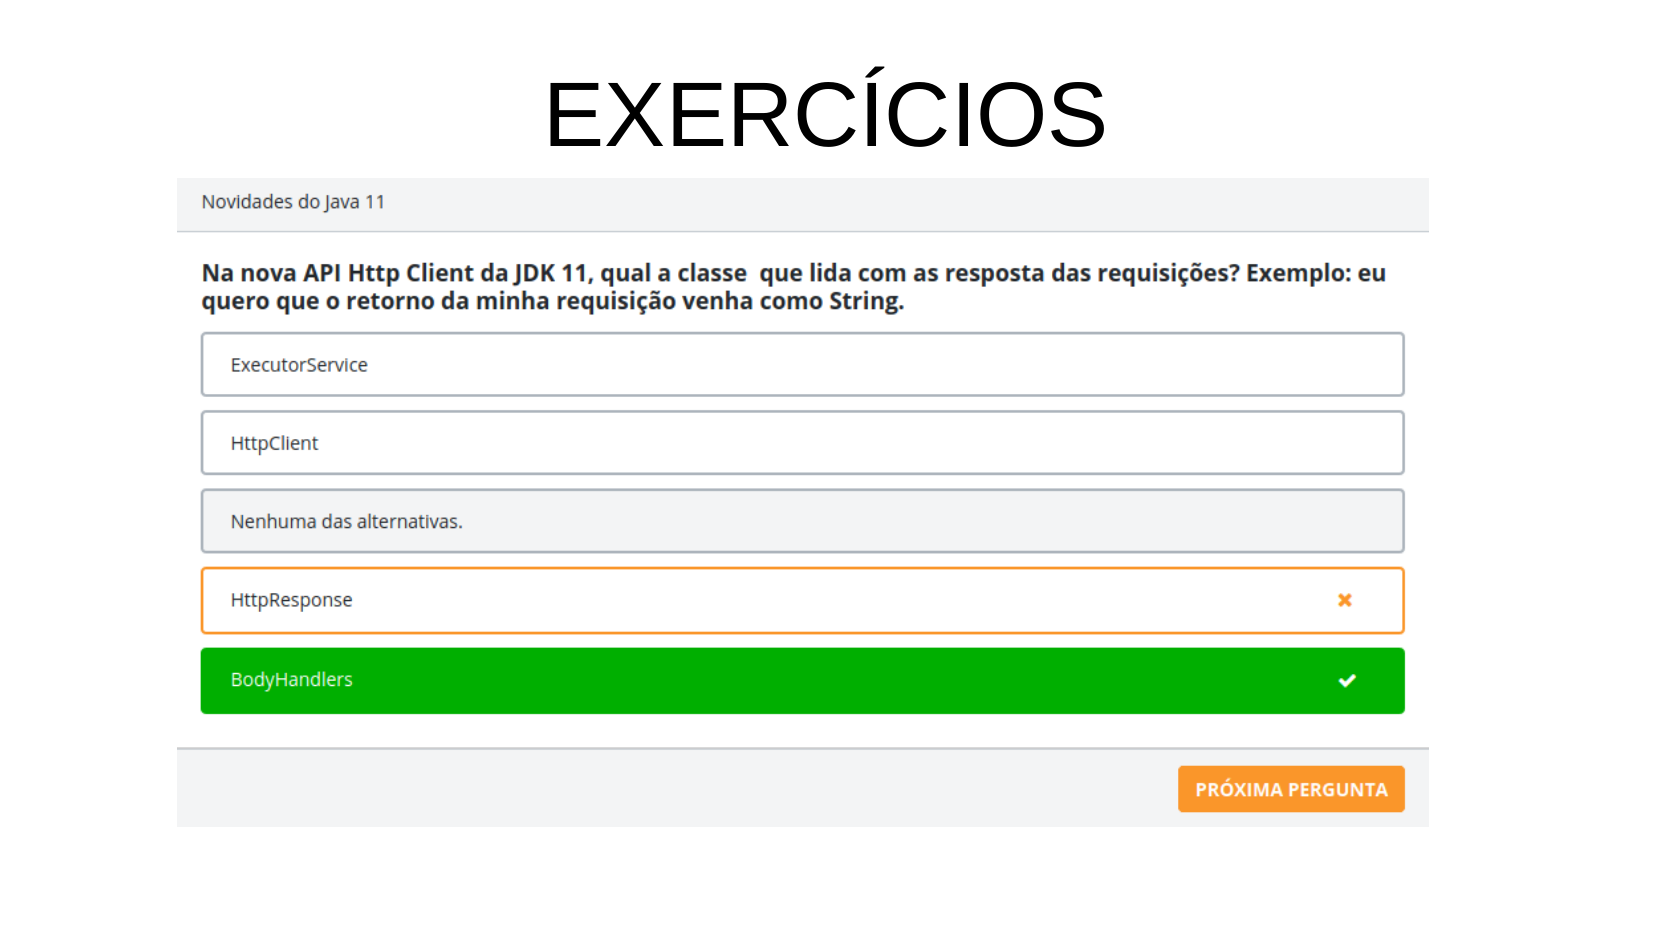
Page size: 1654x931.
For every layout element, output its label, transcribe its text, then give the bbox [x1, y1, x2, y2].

picture [177, 178, 1429, 827]
title EXERCÍCIOS [82, 37, 1571, 193]
